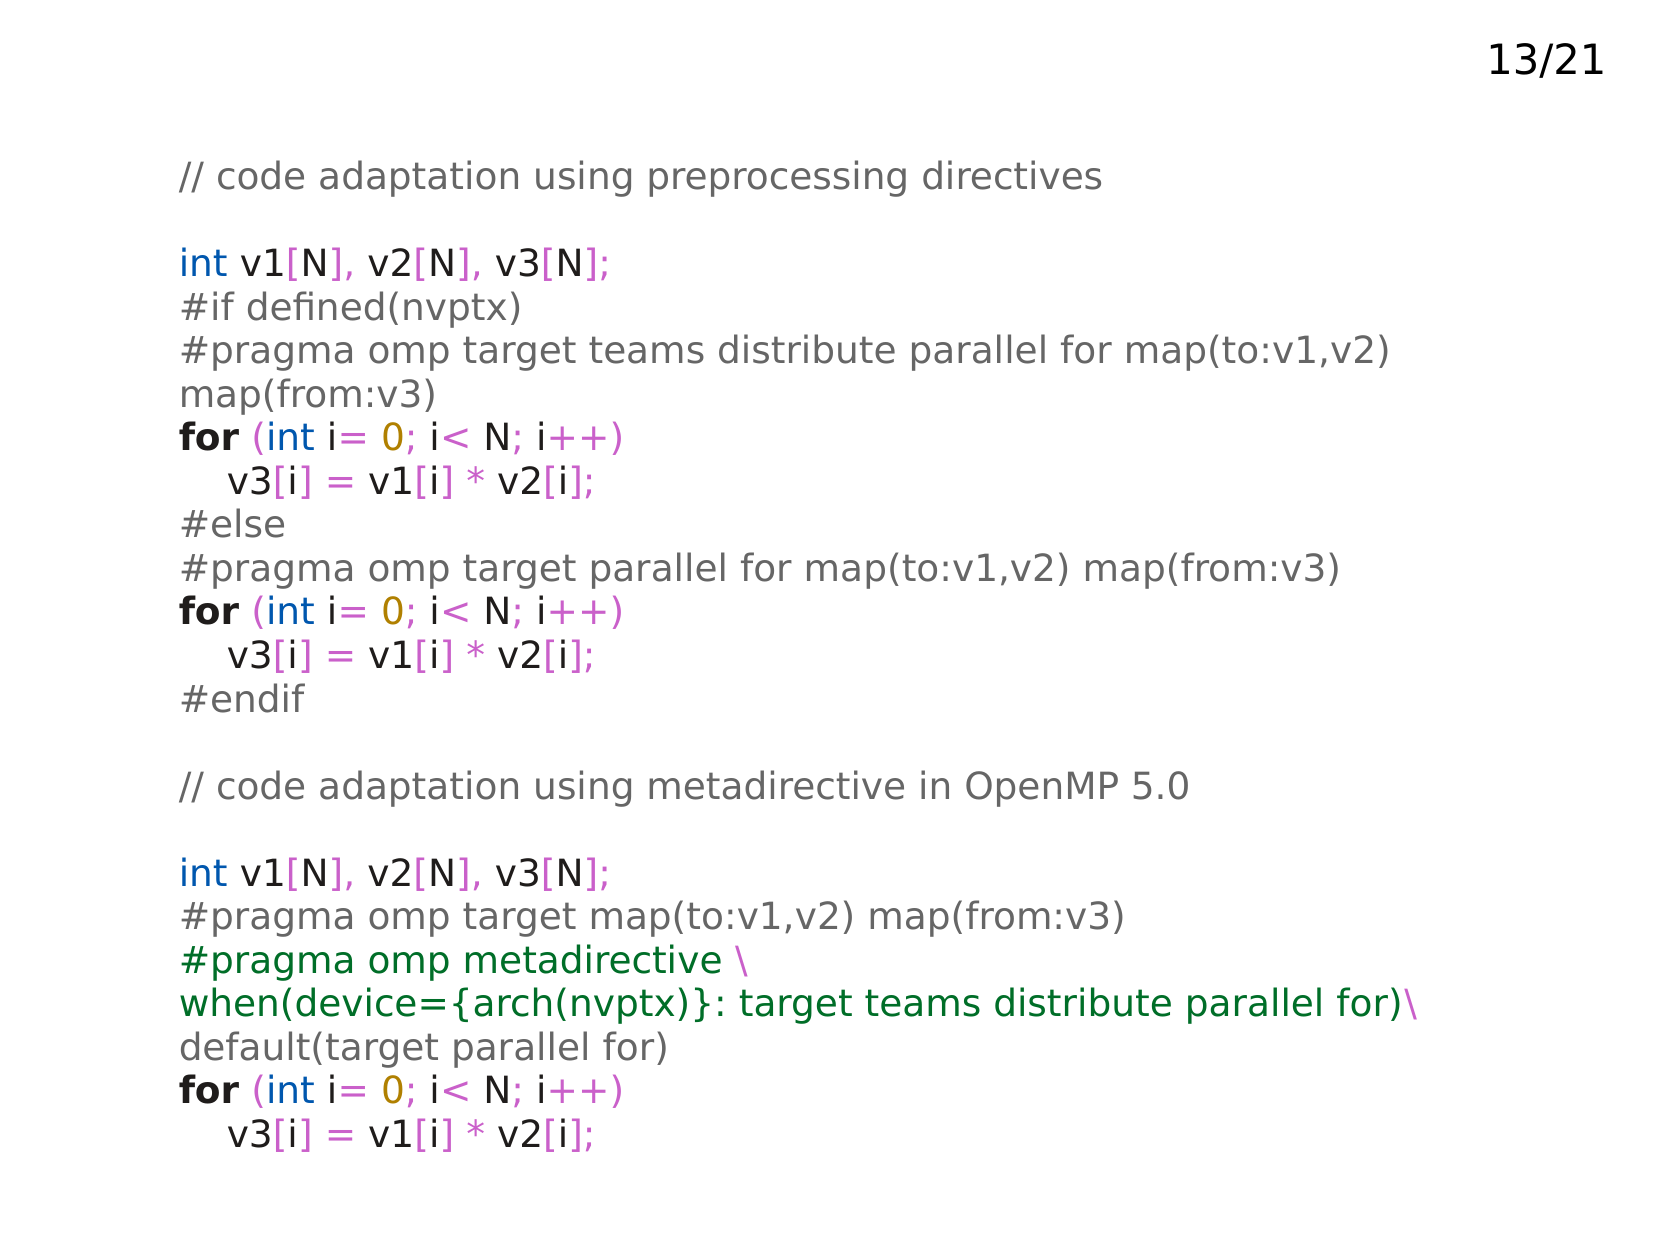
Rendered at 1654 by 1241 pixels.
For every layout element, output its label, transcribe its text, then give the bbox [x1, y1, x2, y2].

text_box // code adaptation using preprocessing directives int v1[N], v2[N], v3[N]; #if defined(nvptx) #pragma omp target teams distribute parallel for map(to:v1,v2) map(from:v3) for (int i= 0; i< N; i++) v3[i] = v1[i] * v2[i]; #else #pragma omp target parallel for map(to:v1,v2) map(from:v3) for (int i= 0; i< N; i++) v3[i] = v1[i] * v2[i]; #endif // code adaptation using metadirective in OpenMP 5.0 int v1[N], v2[N], v3[N]; #pragma omp target map(to:v1,v2) map(from:v3) #pragma omp metadirective \ when(device={arch(nvptx)}: target teams distribute parallel for)\ default(target parallel for) for (int i= 0; i< N; i++) v3[i] = v1[i] * v2[i]; [164, 147, 1577, 1196]
